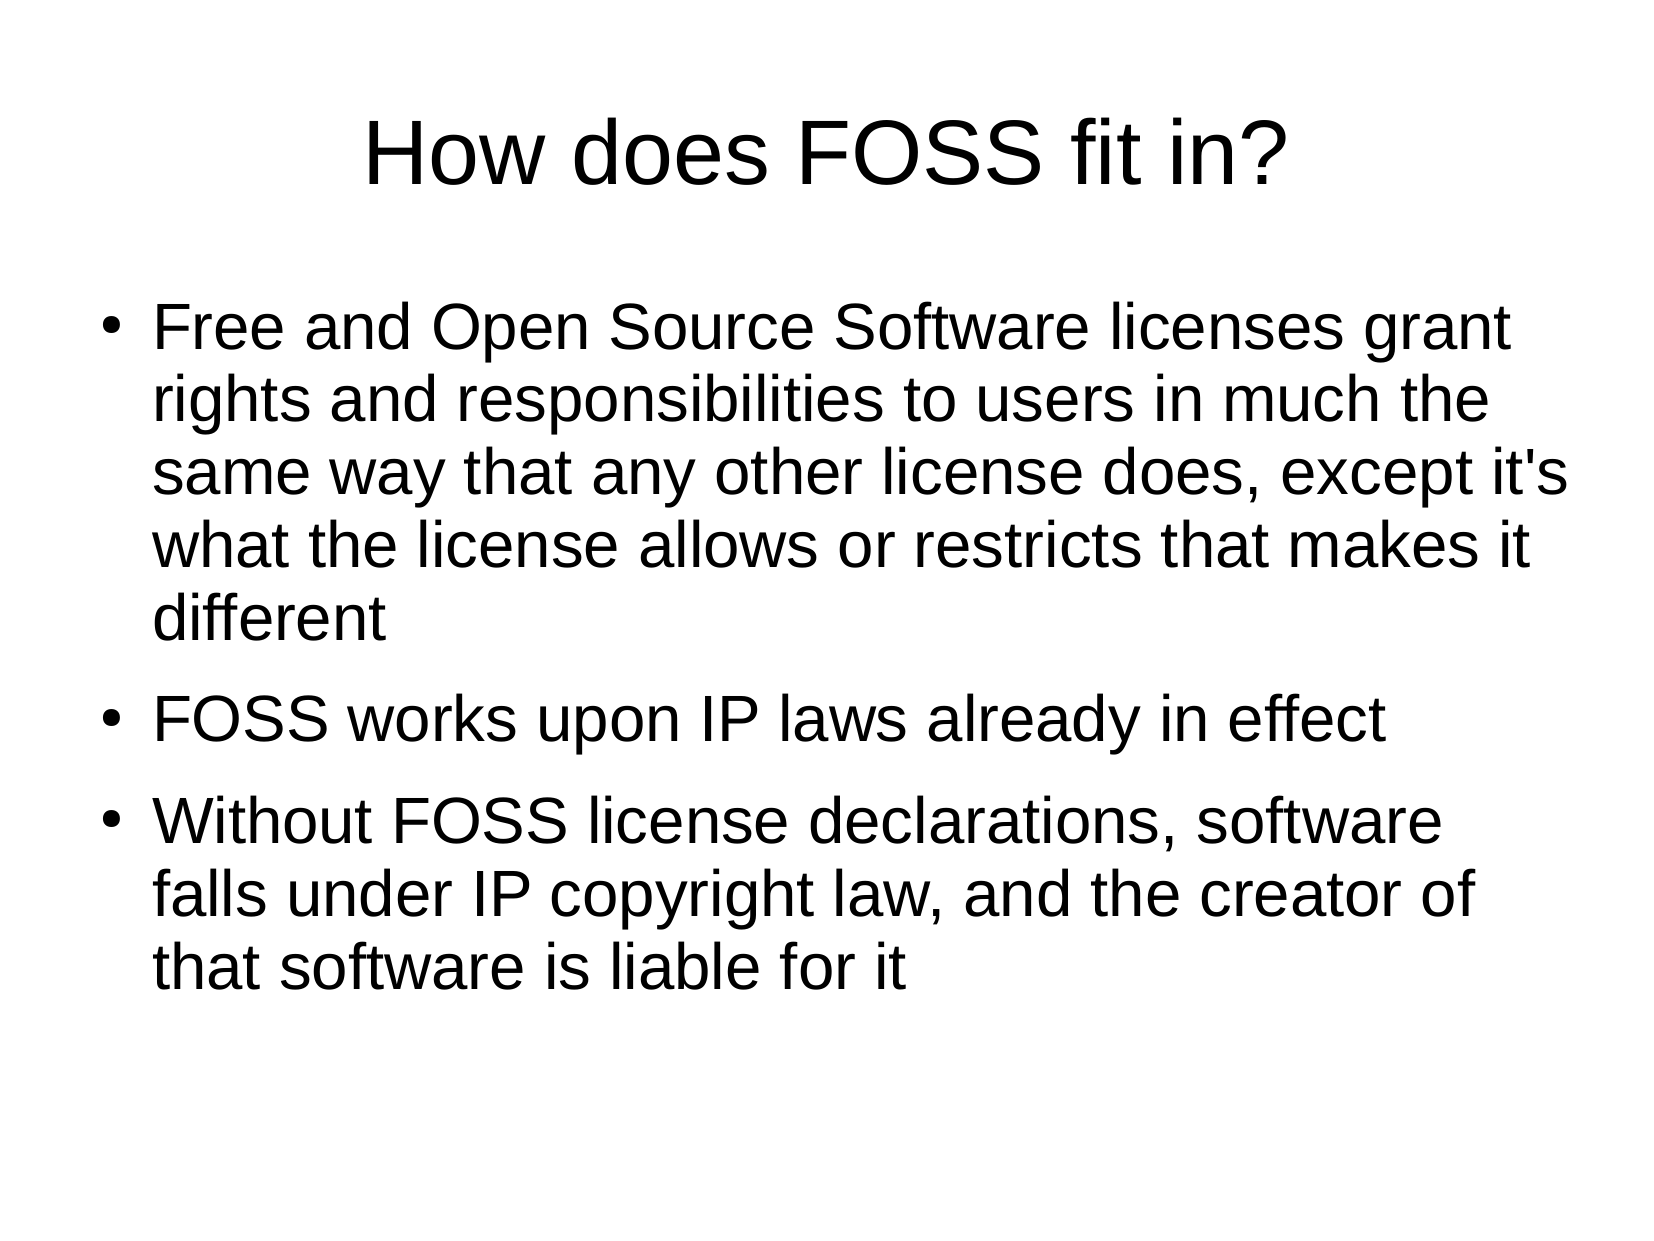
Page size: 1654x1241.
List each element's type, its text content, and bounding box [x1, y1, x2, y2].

list Free and Open Source Software licenses grant rights and responsibilities to users in much the same way that any other license does, except it's what the license allows or restricts that makes it different FOSS works upon IP laws already in effect Without FOSS license declarations, software falls under IP copyright law, and the creator of that software is liable for it [82, 290, 1571, 1010]
title How does FOSS fit in? [82, 49, 1571, 257]
